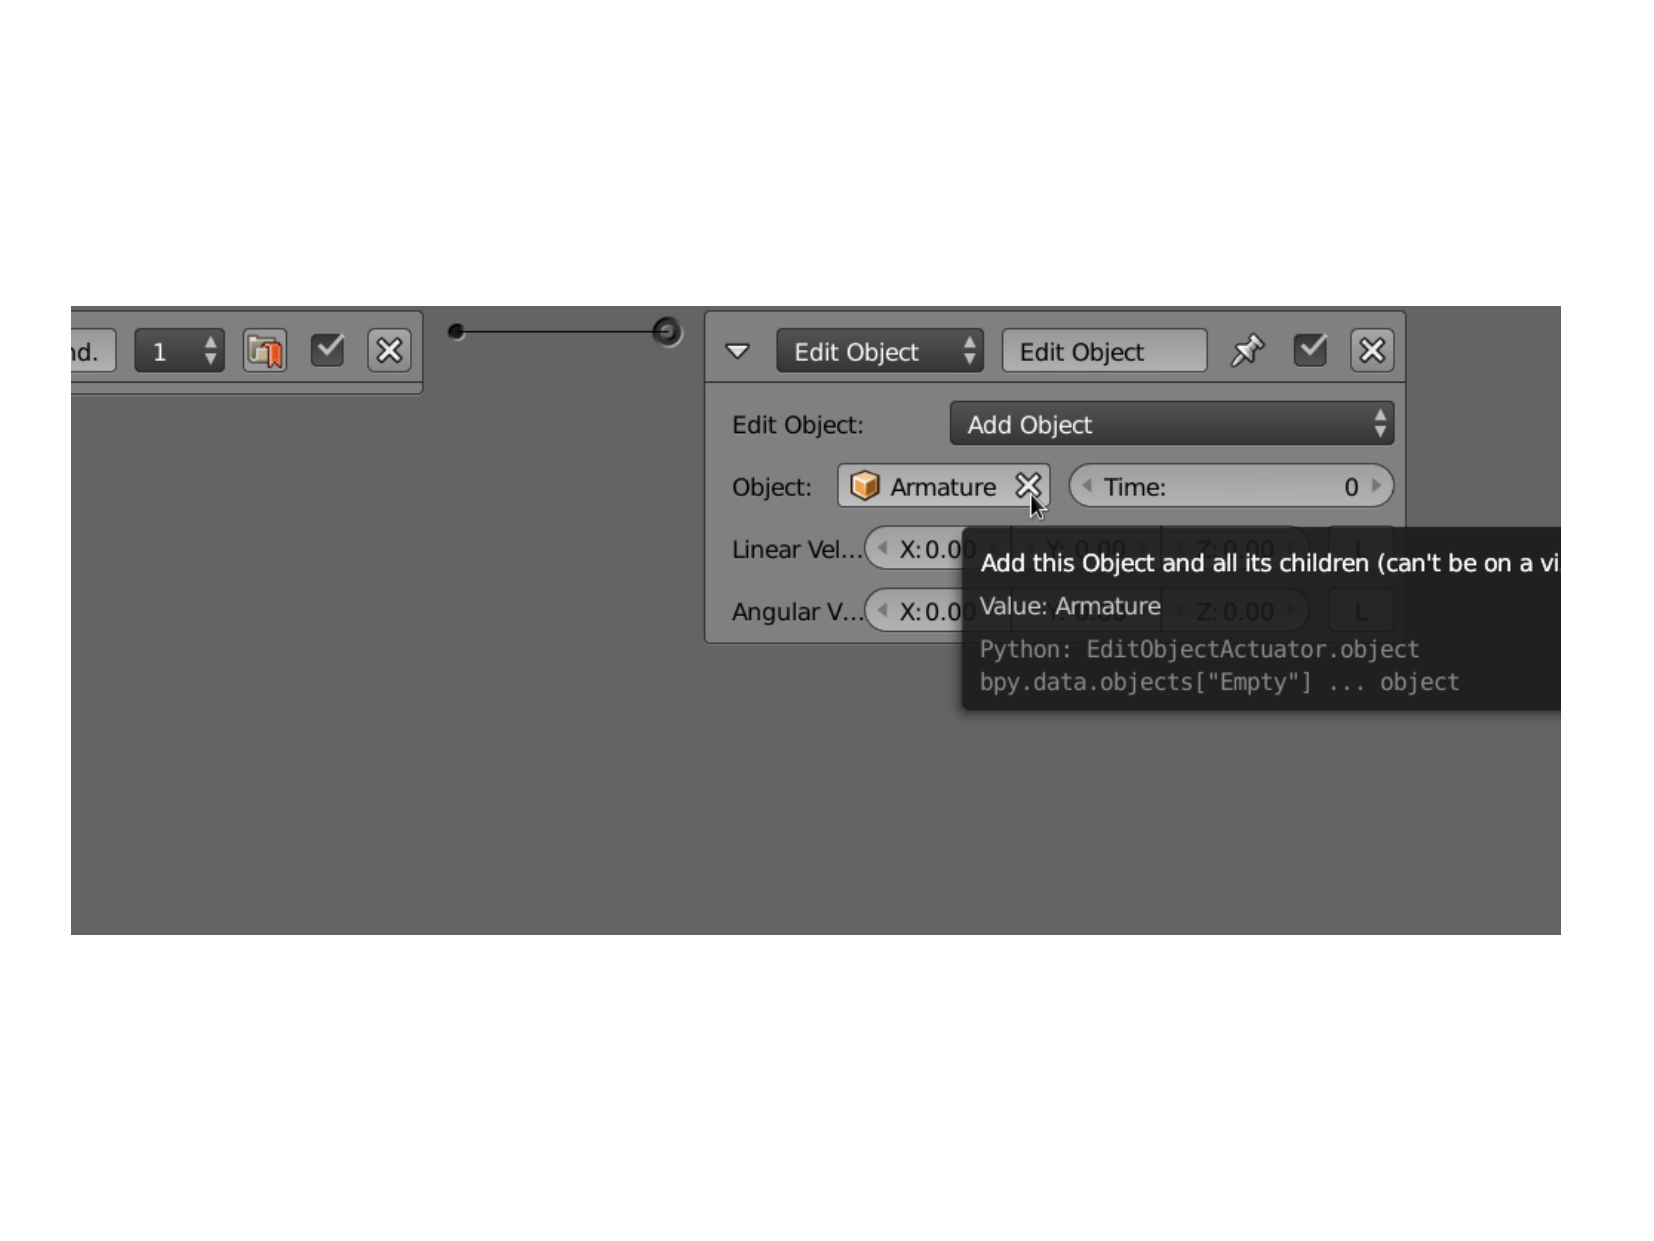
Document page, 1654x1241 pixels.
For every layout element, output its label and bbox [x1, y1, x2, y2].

picture [71, 306, 1561, 935]
